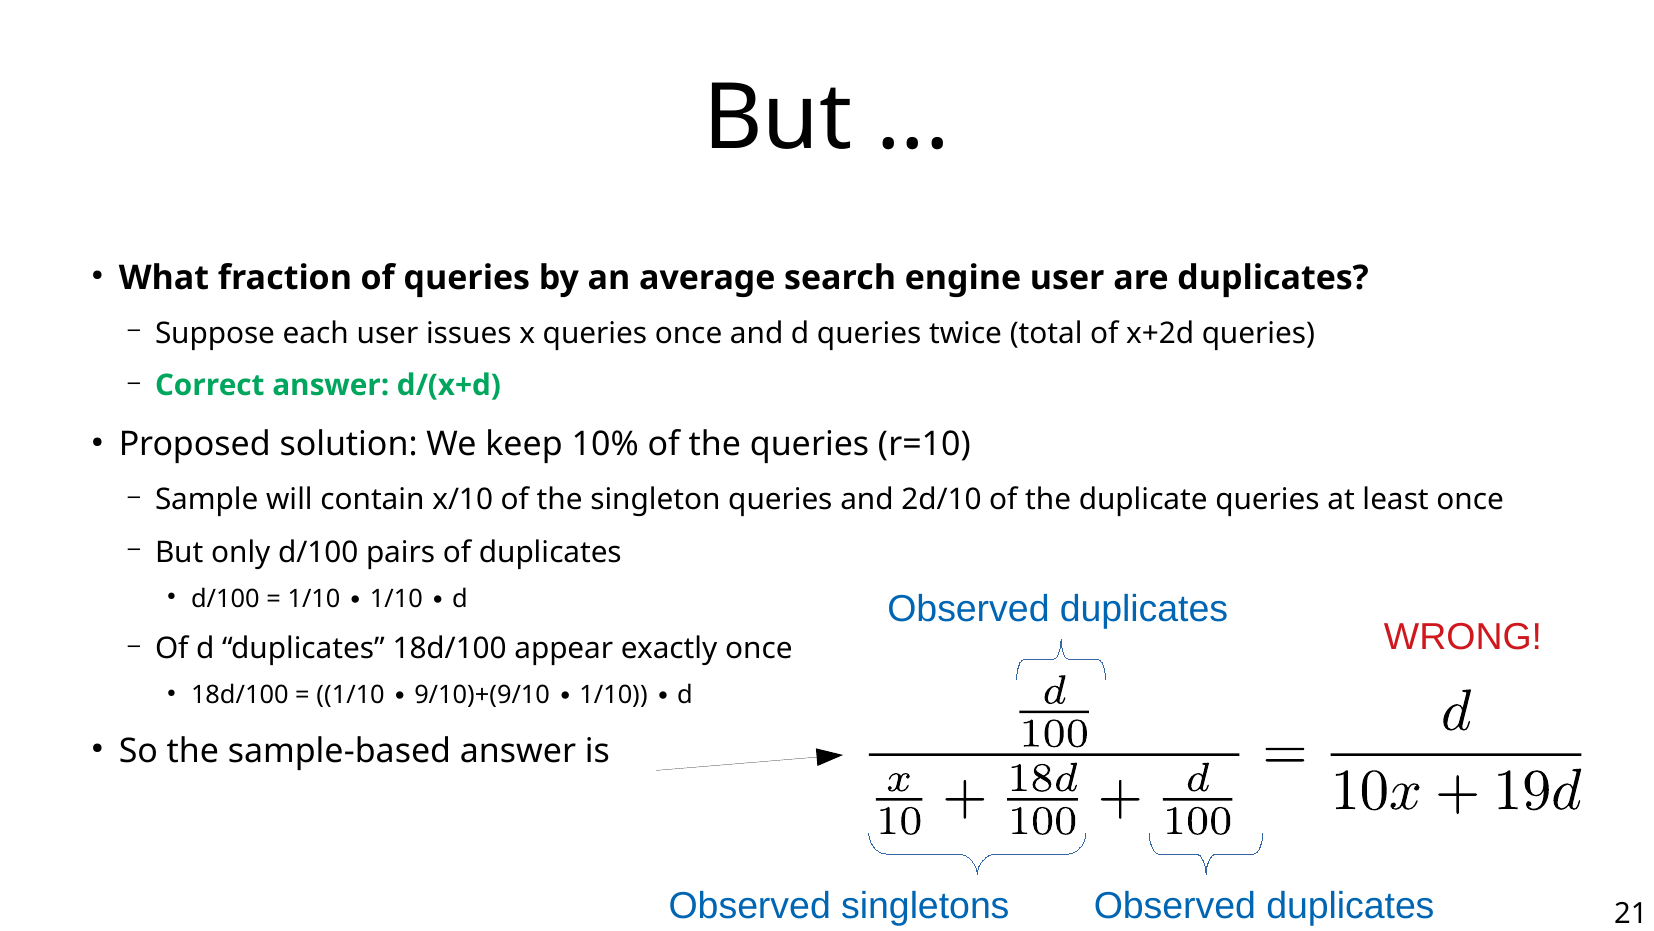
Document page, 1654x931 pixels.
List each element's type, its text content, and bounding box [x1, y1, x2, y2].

list What fraction of queries by an average search engine user are duplicates? Suppose each user issues x queries once and d queries twice (total of x+2d queries) Correct answer: d/(x+d) Proposed solution: We keep 10% of the queries (r=10) Sample will contain x/10 of the singleton queries and 2d/10 of the duplicate queries at least once But only d/100 pairs of duplicates d/100 = 1/10 ∙ 1/10 ∙ d Of d “duplicates” 18d/100 appear exactly once 18d/100 = ((1/10 ∙ 9/10)+(9/10 ∙ 1/10)) ∙ d So the sample-based answer is [82, 253, 1571, 793]
text_box Observed duplicates [1078, 877, 1450, 931]
text_box WRONG! [1369, 607, 1558, 665]
text_box Observed singletons [653, 877, 1025, 931]
title But ... [82, 1, 1571, 226]
text_box Observed duplicates [872, 580, 1244, 637]
text_box [868, 675, 1582, 835]
